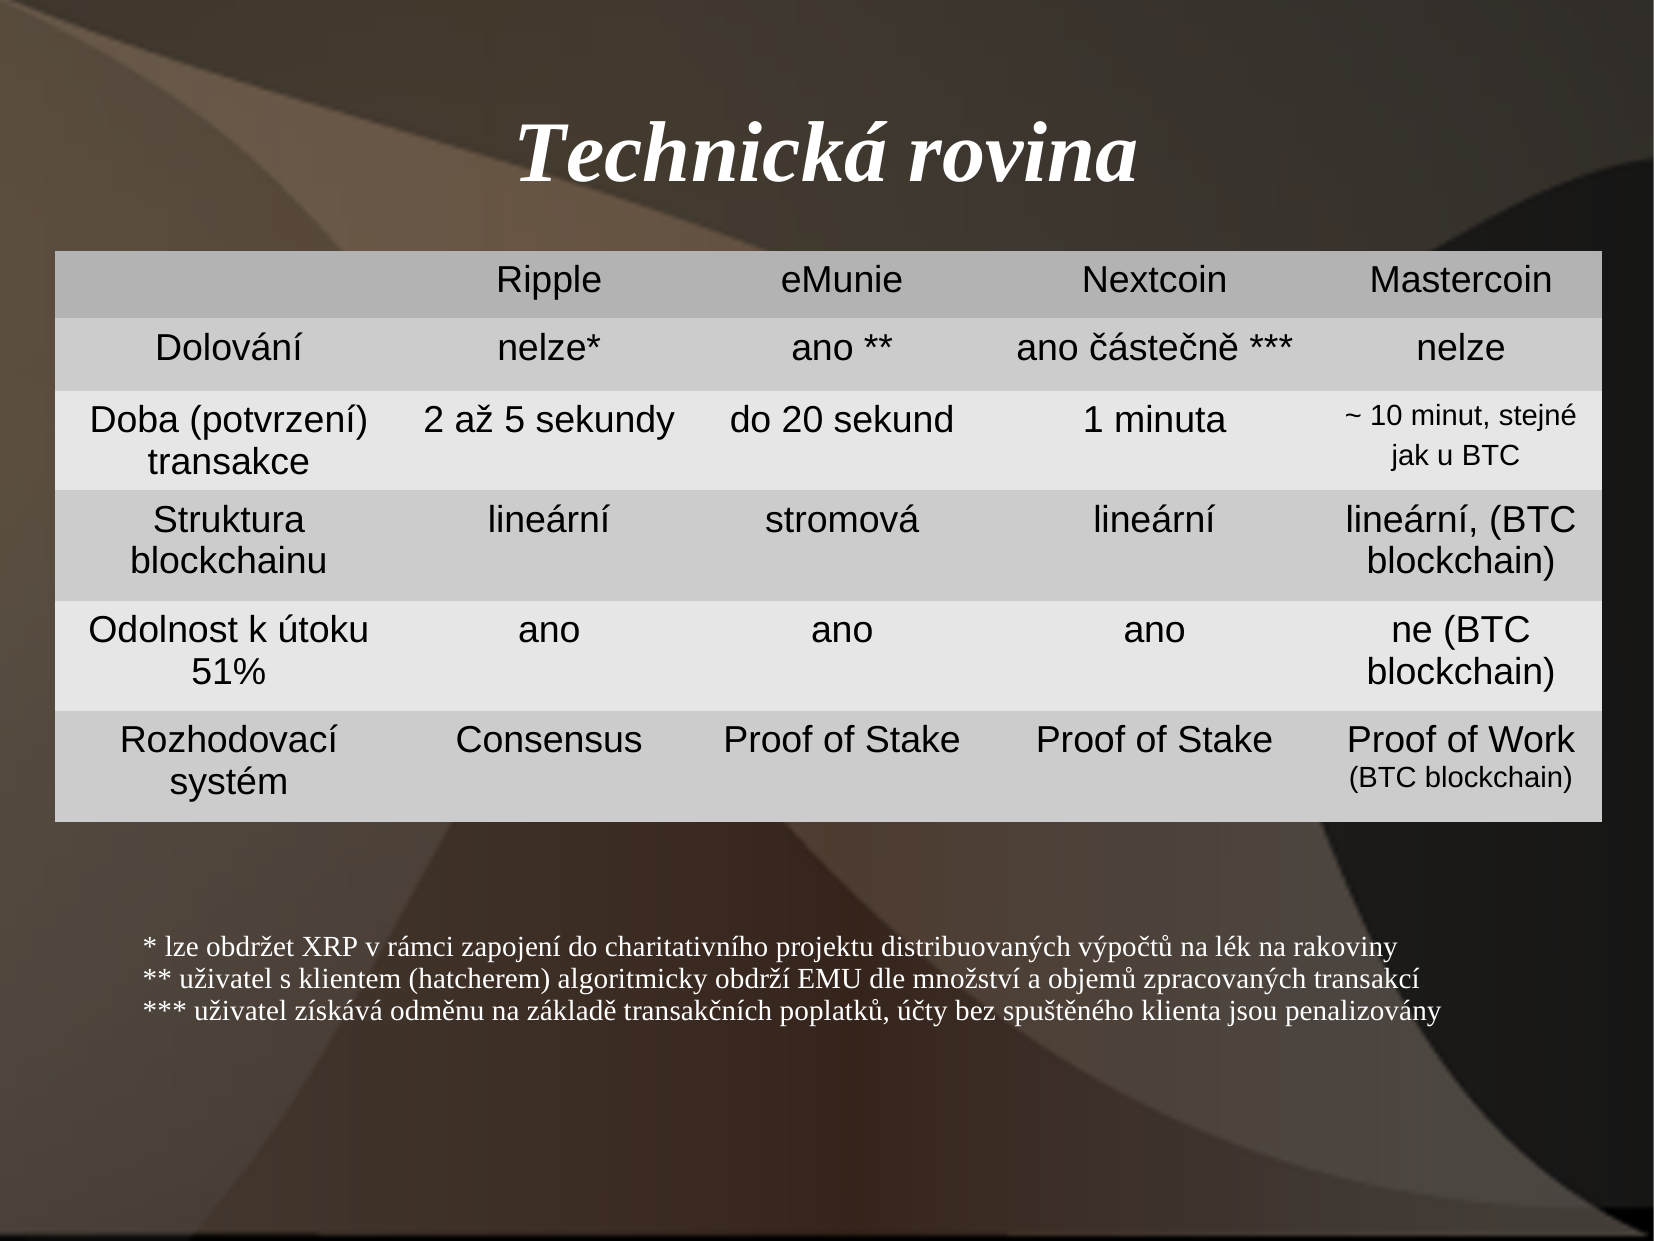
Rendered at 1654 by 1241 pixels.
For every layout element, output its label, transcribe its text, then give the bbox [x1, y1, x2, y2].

table_cell 1 minuta [989, 391, 1321, 490]
table_cell Proof of Work (BTC blockchain) [1321, 711, 1602, 822]
table_cell ano [403, 601, 696, 711]
table_cell Proof of Stake [989, 711, 1321, 822]
table_cell ne (BTC blockchain) [1321, 601, 1602, 711]
table_cell Struktura blockchainu [55, 490, 403, 601]
table_cell Dolování [55, 318, 403, 391]
table_cell ano [696, 601, 989, 711]
table_cell lineární, (BTC blockchain) [1321, 490, 1602, 601]
table_cell lineární [403, 490, 696, 601]
list * lze obdržet XRP v rámci zapojení do charitativního projektu distribuovaných výpočtů na lék na rakoviny ** uživatel s klientem (hatcherem) algoritmicky obdrží EMU dle množství a objemů zpracovaných transakcí *** uživatel získává odměnu na základě transakčních poplatků, účty bez spuštěného klienta jsou penalizovány [71, 930, 1561, 1241]
table_cell ano ** [696, 318, 989, 391]
title Technická rovina [82, 49, 1571, 251]
table_cell lineární [989, 490, 1321, 601]
table_cell ano [989, 601, 1321, 711]
table_cell Consensus [403, 711, 696, 822]
table_cell ano částečně *** [989, 318, 1321, 391]
table_header Nextcoin [989, 251, 1321, 318]
table_cell Proof of Stake [696, 711, 989, 822]
table_header Ripple [403, 251, 696, 318]
table_cell Doba (potvrzení) transakce [55, 391, 403, 490]
picture [0, 0, 1654, 1241]
table_cell nelze* [403, 318, 696, 391]
table_cell do 20 sekund [696, 391, 989, 490]
table_cell Odolnost k útoku 51% [55, 601, 403, 711]
table_cell Rozhodovací systém [55, 711, 403, 822]
table_header Mastercoin [1321, 251, 1602, 318]
table_cell nelze [1321, 318, 1602, 391]
table_header [55, 251, 403, 318]
table_cell ~ 10 minut, stejné jak u BTC [1321, 391, 1602, 490]
table_cell stromová [696, 490, 989, 601]
table_cell 2 až 5 sekundy [403, 391, 696, 490]
table_header eMunie [696, 251, 989, 318]
